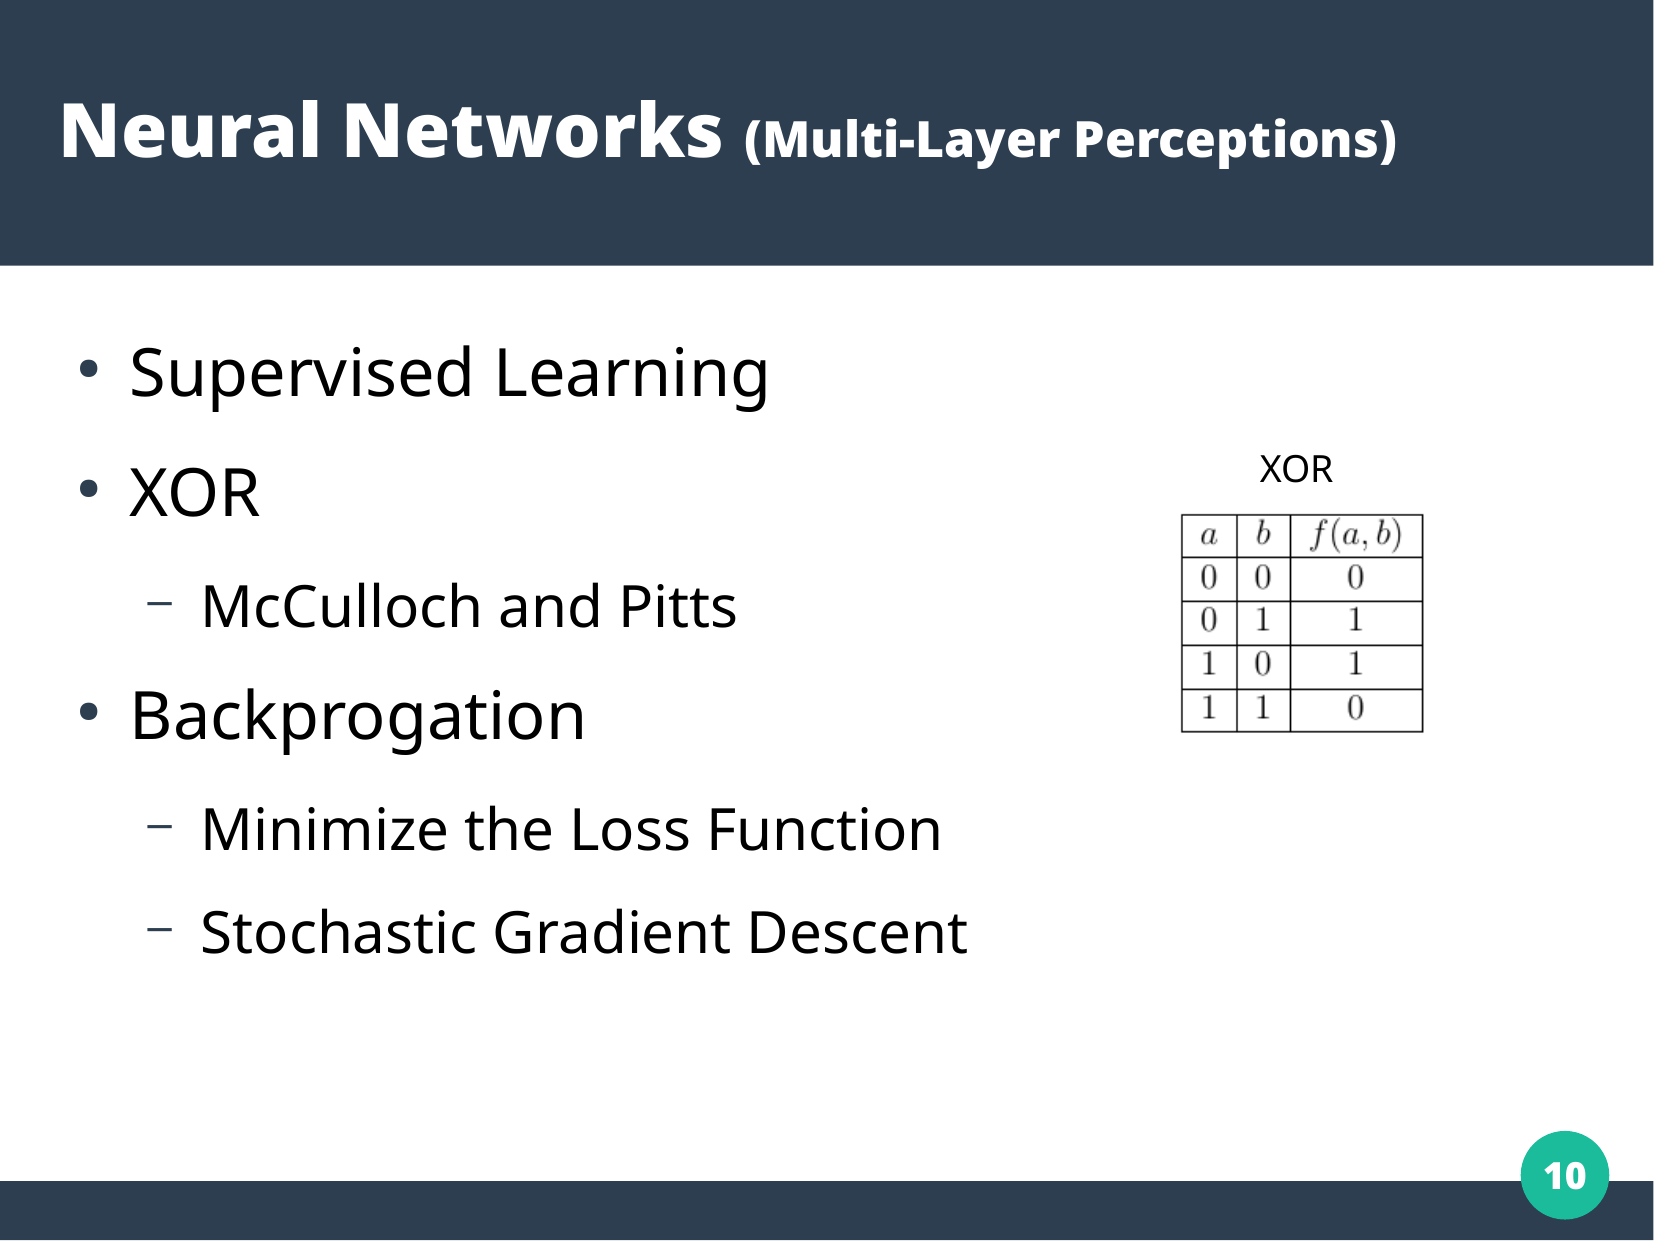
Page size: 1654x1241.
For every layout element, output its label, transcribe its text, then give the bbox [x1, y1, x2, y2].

picture [1161, 494, 1441, 747]
title Neural Networks (Multi-Layer Perceptions) [59, 49, 1595, 207]
text_box XOR [1245, 435, 1561, 494]
list Supervised Learning XOR McCulloch and Pitts Backprogation Minimize the Loss Function Stochastic Gradient Descent [59, 324, 1096, 1152]
